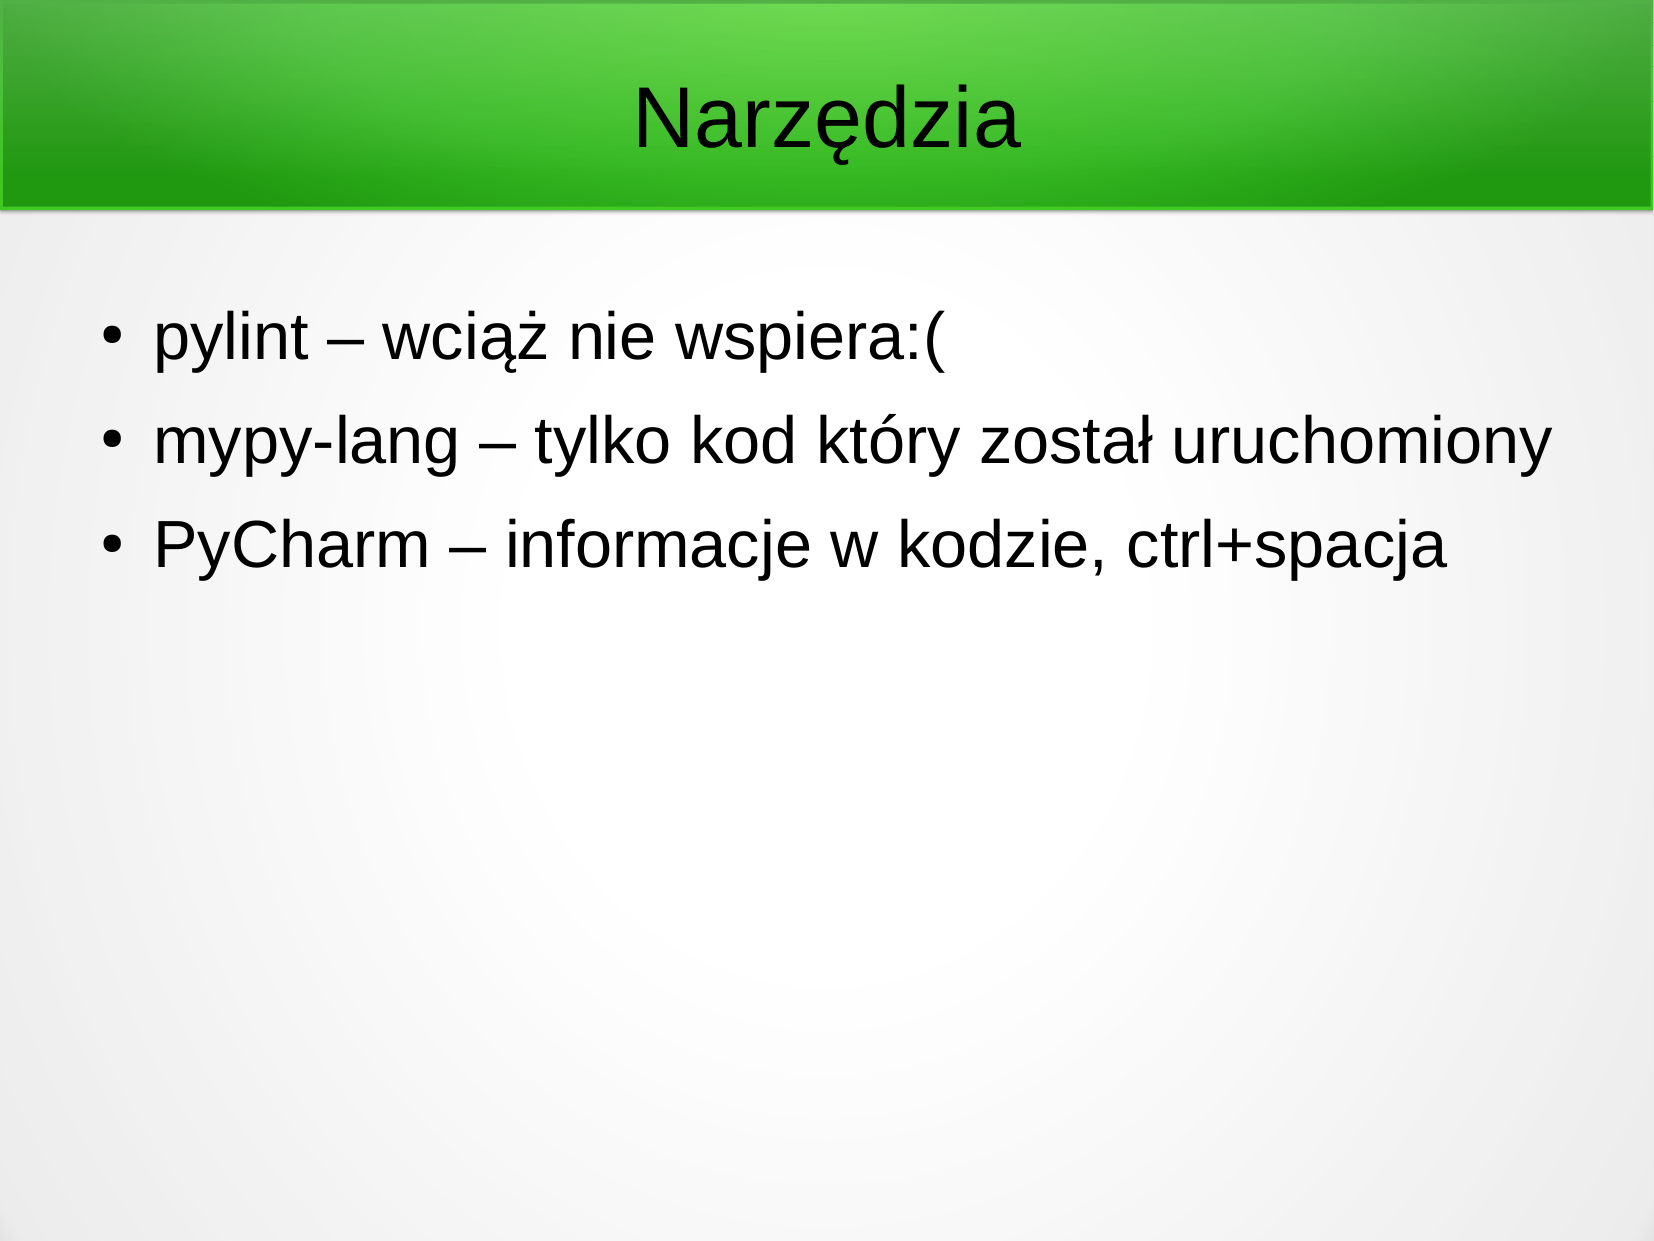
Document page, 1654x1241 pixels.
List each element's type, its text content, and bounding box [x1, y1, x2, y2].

title Narzędzia [82, 47, 1571, 189]
list pylint – wciąż nie wspiera:( mypy-lang – tylko kod który został uruchomiony PyCharm – informacje w kodzie, ctrl+spacja [82, 299, 1571, 1019]
